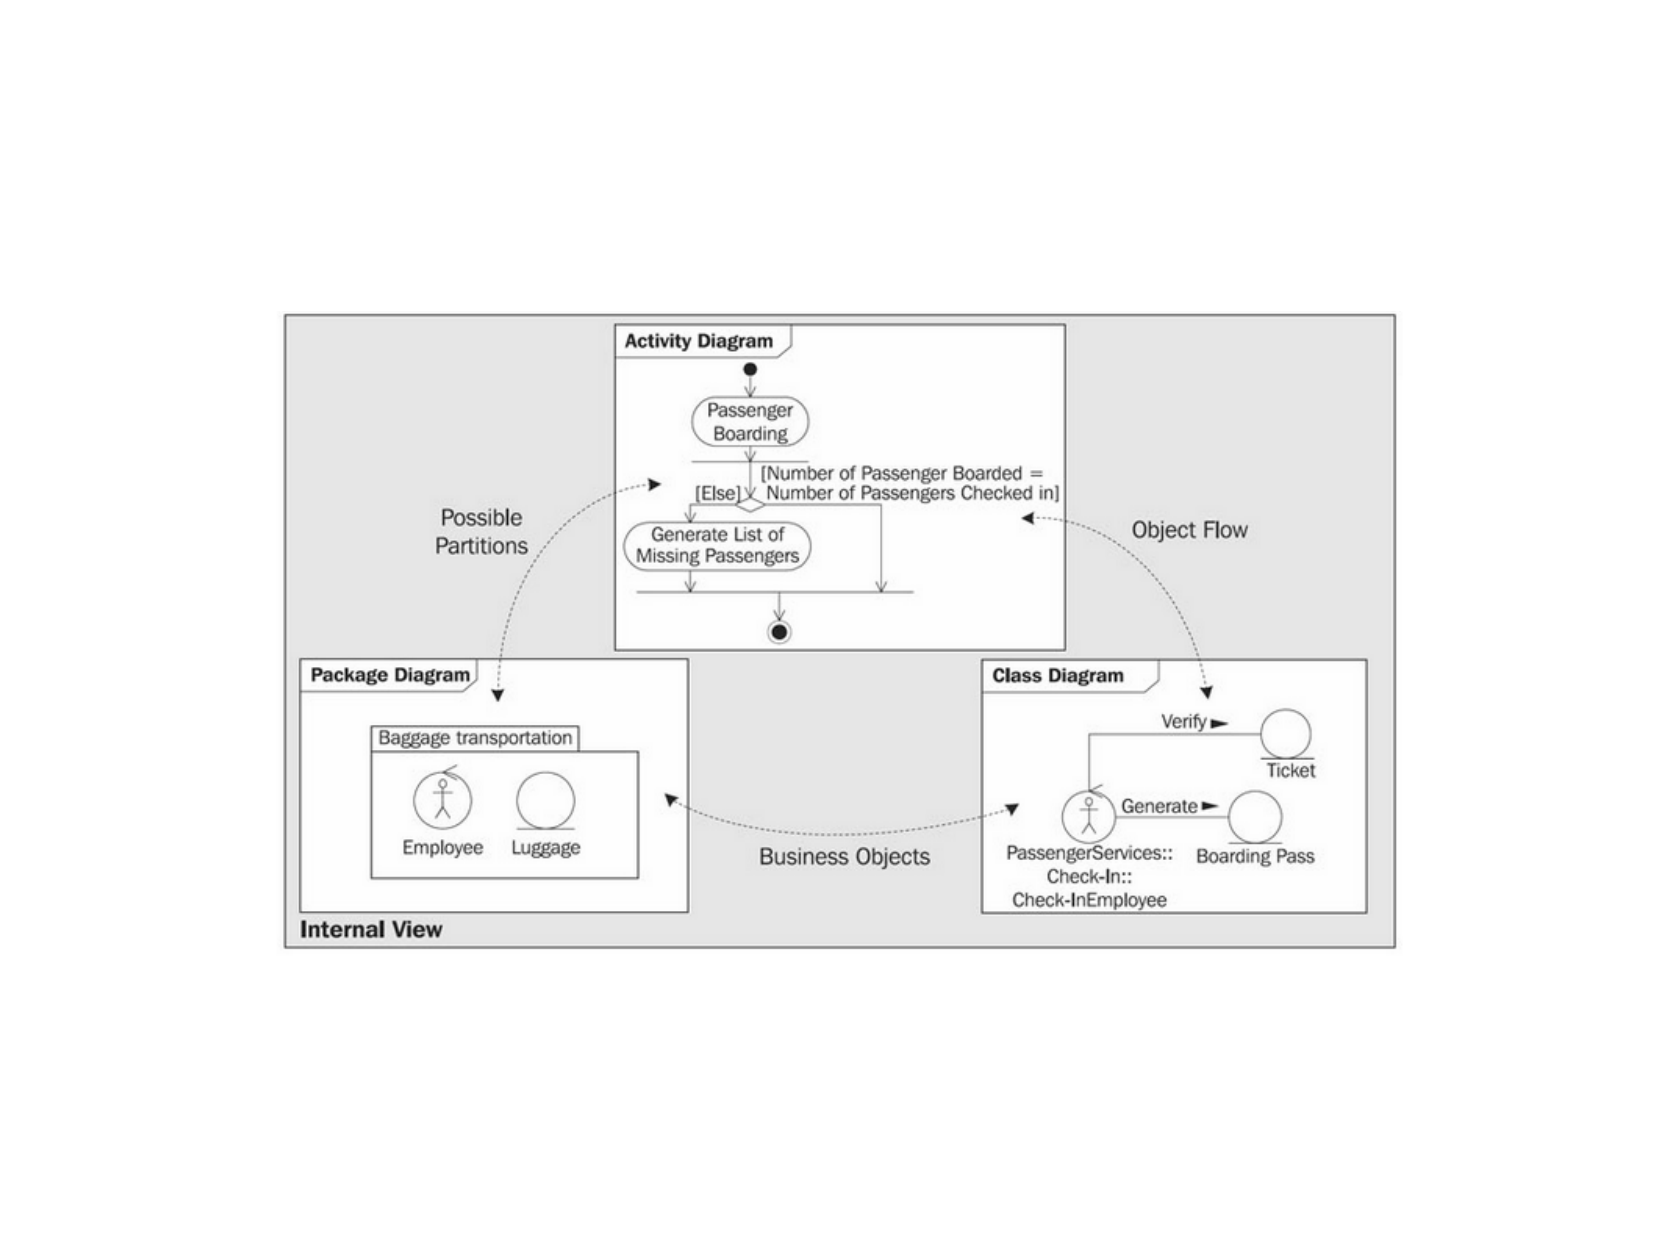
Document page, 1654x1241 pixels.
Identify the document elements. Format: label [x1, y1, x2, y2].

picture [271, 311, 1409, 957]
